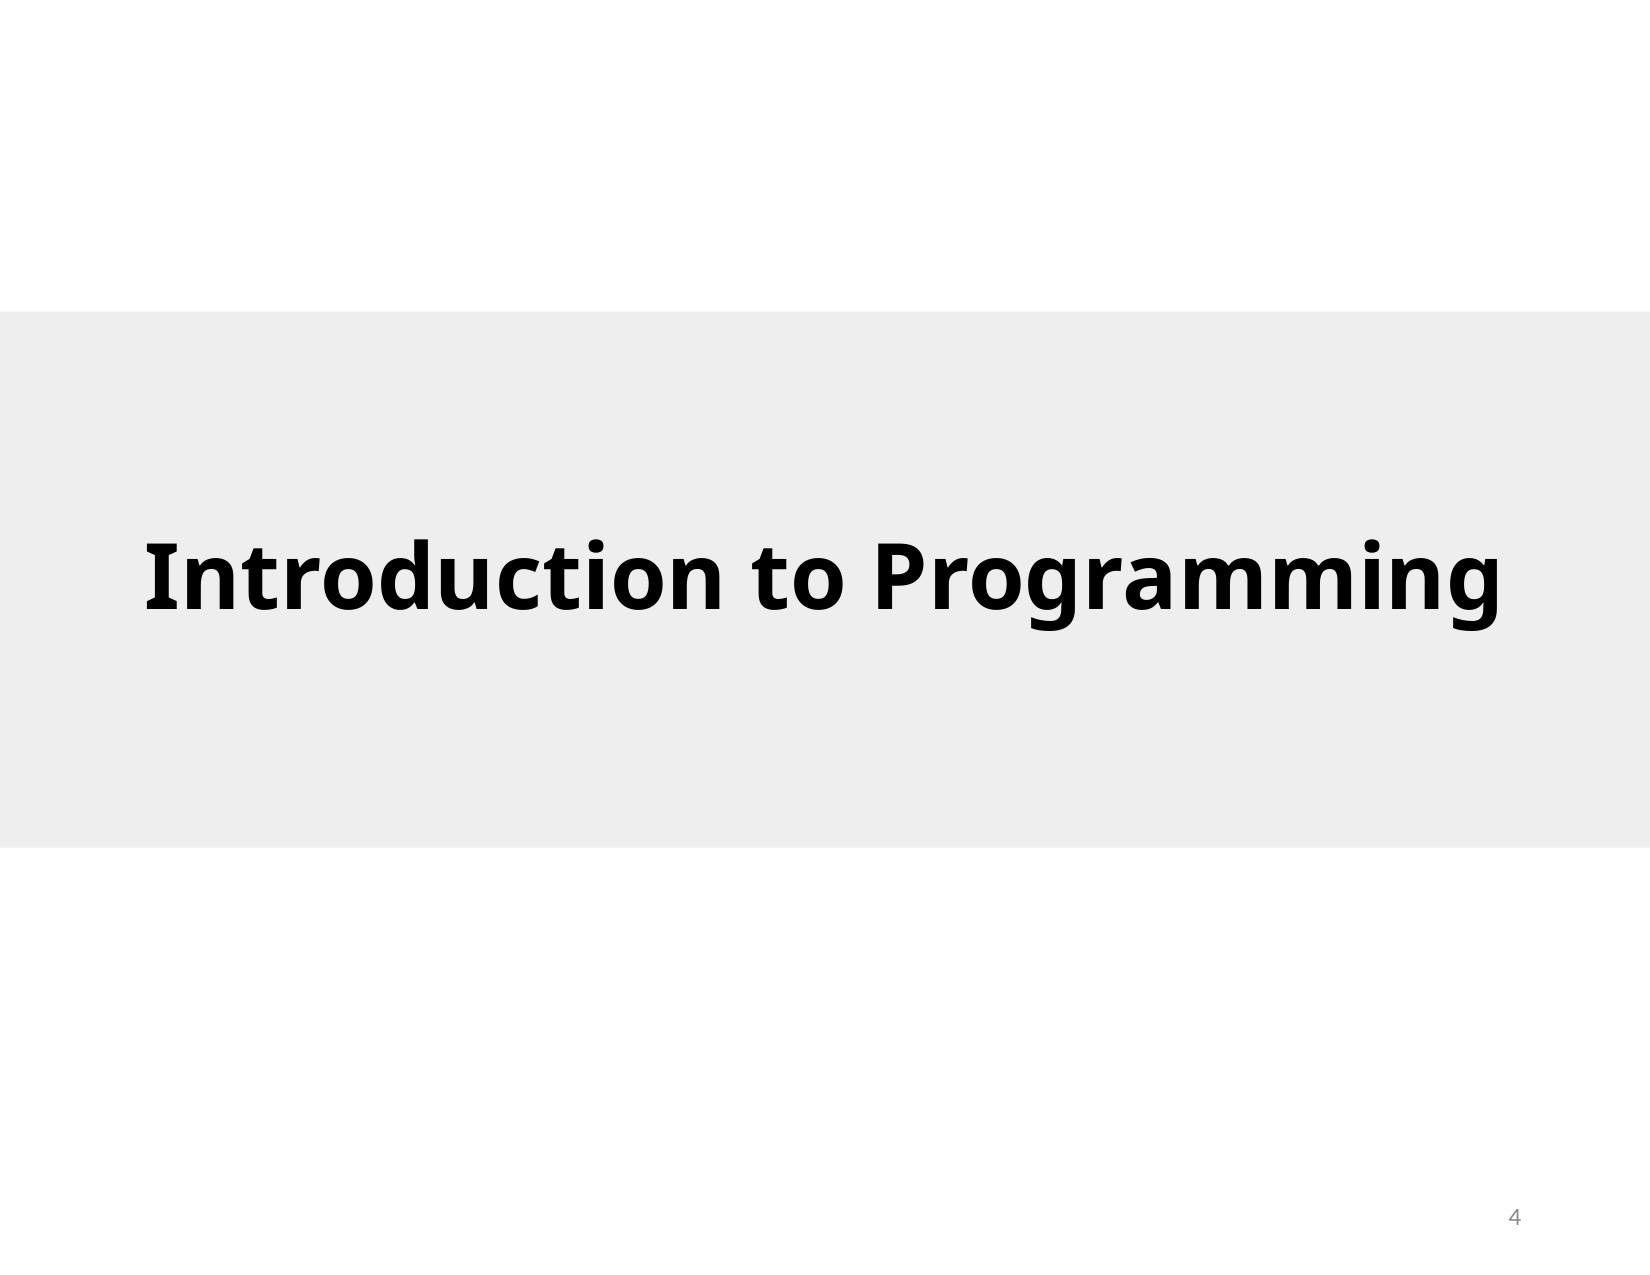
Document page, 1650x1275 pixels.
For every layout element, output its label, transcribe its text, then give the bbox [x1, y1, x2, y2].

title Introduction to Programming [0, 311, 1650, 848]
